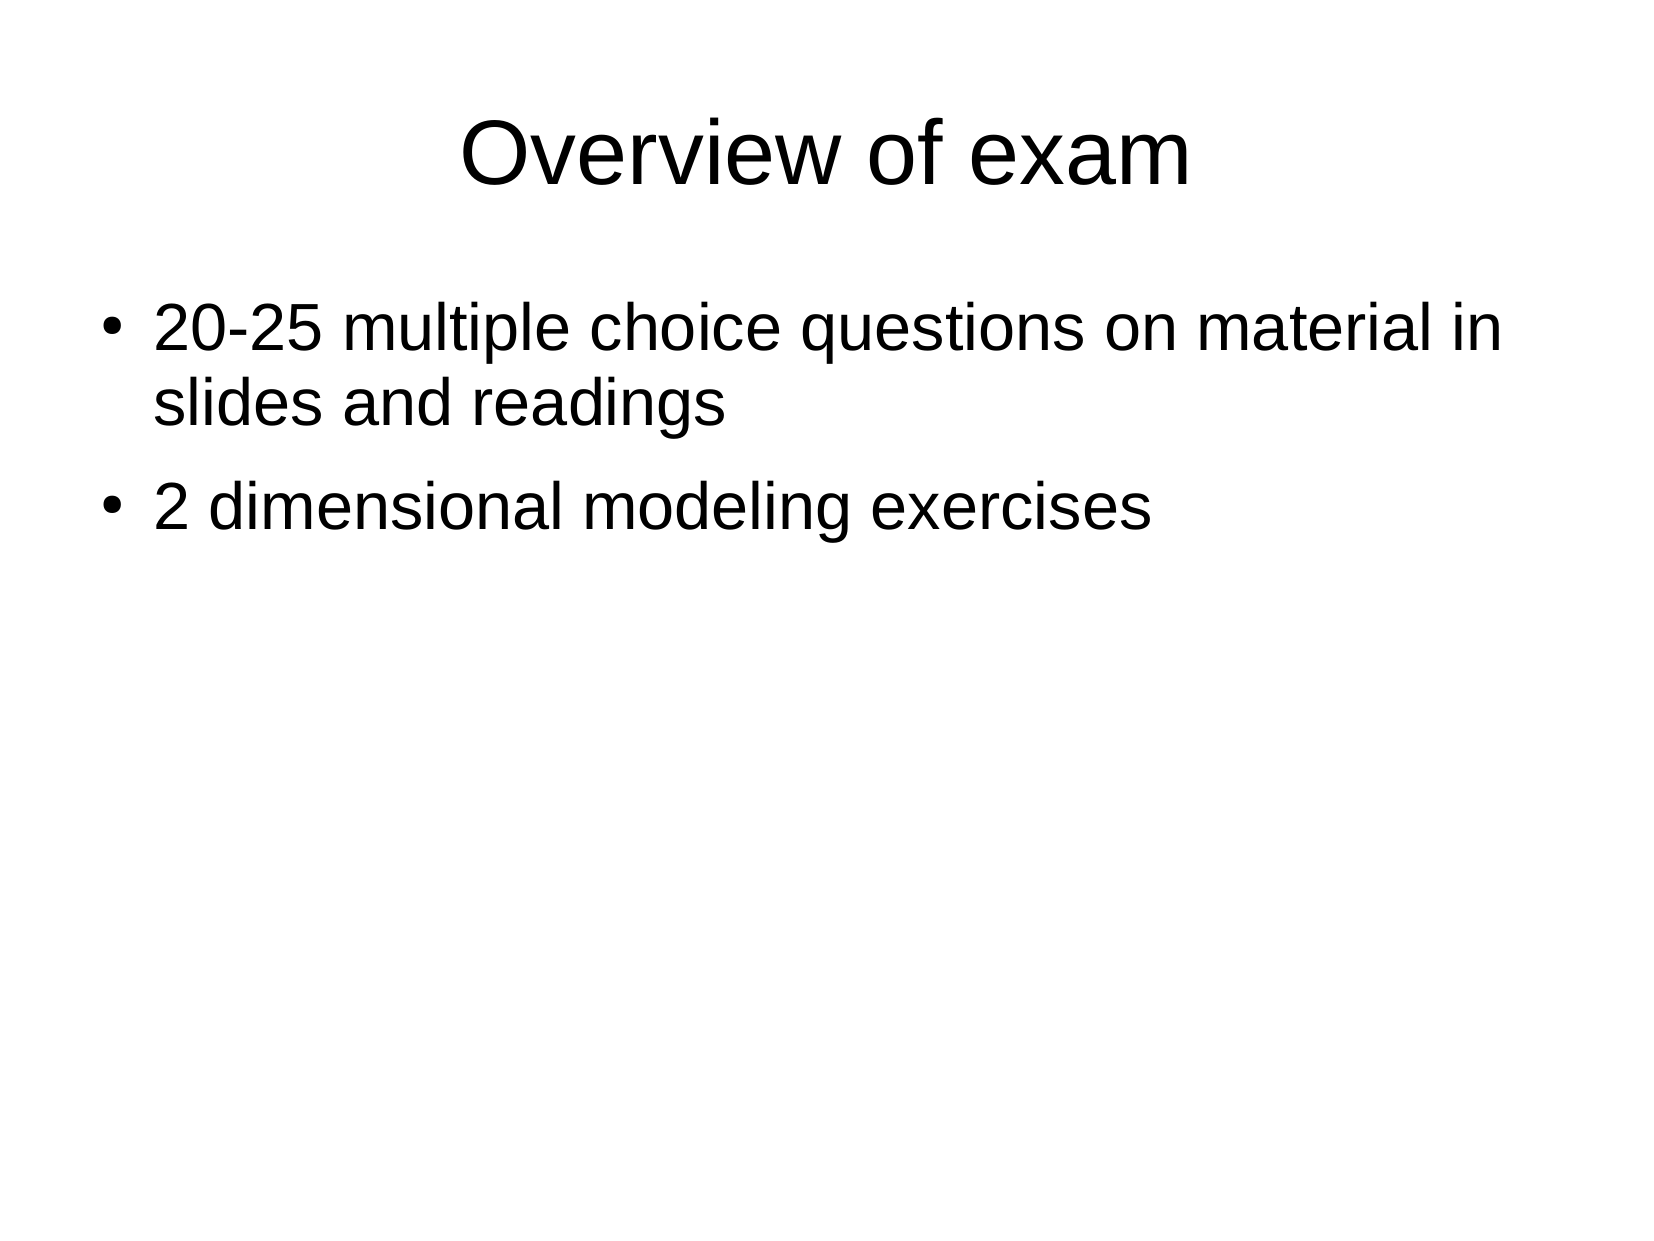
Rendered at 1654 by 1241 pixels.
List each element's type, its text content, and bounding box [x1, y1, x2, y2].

list 20-25 multiple choice questions on material in slides and readings 2 dimensional modeling exercises [82, 290, 1571, 1010]
title Overview of exam [82, 49, 1571, 257]
